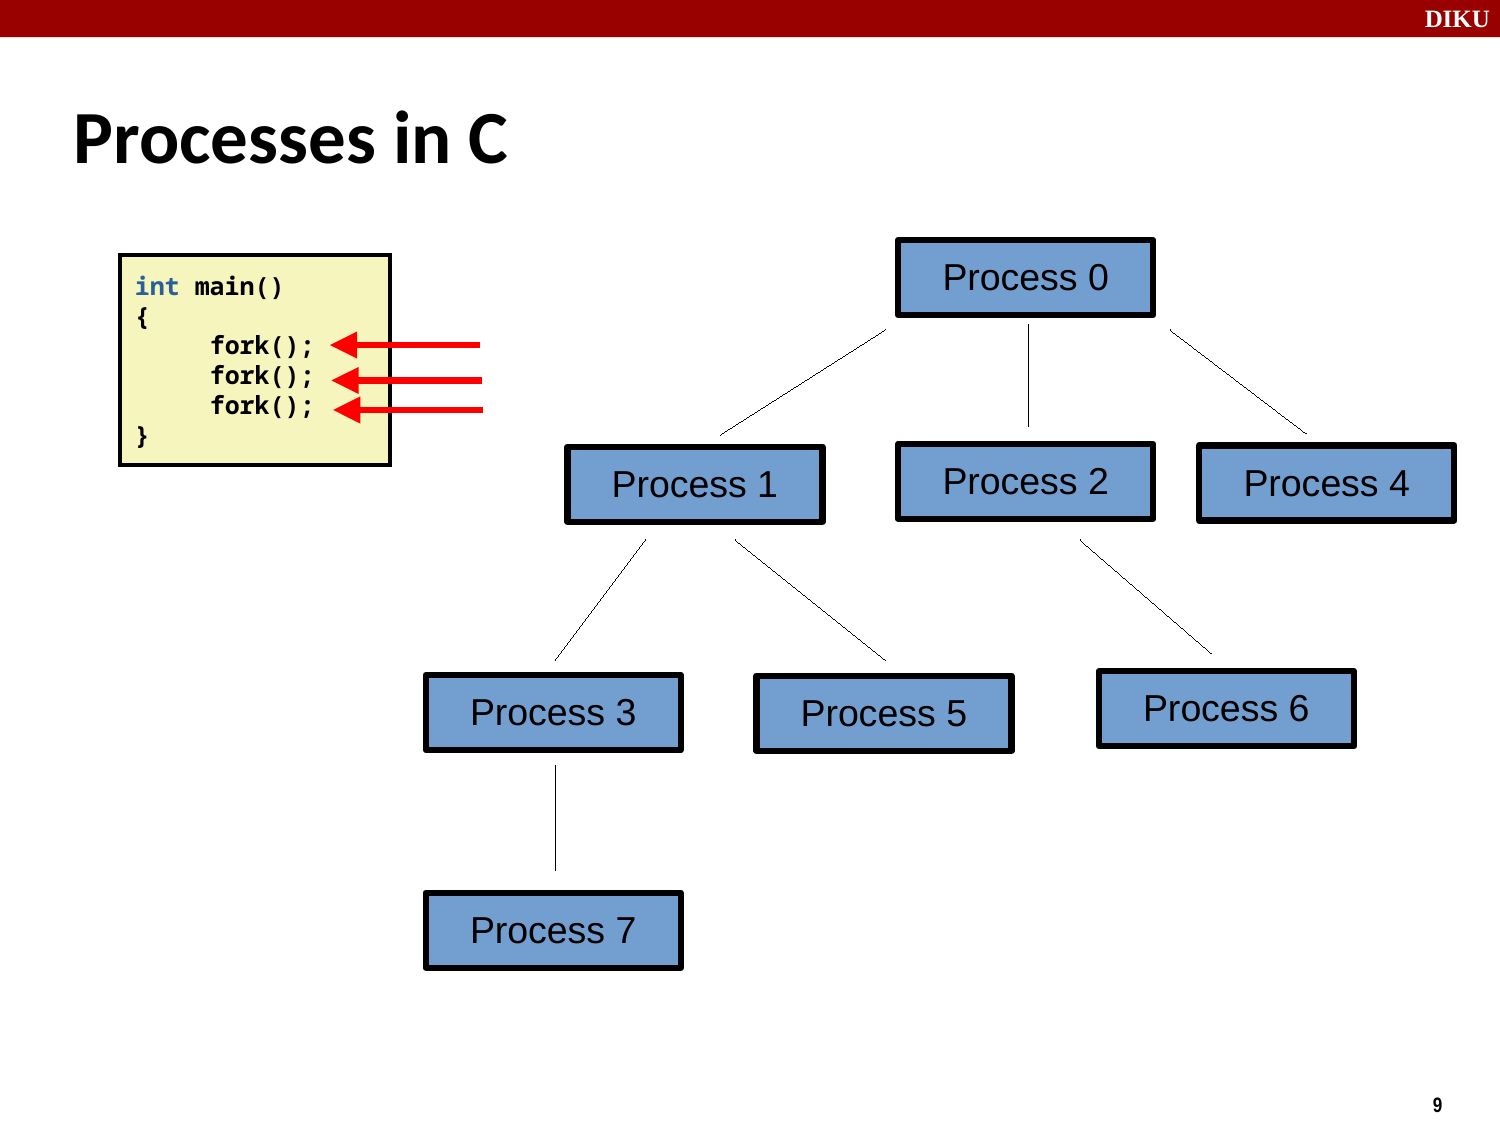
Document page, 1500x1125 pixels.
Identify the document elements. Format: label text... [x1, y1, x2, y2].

text_box int main() { fork(); fork(); fork(); } [120, 254, 391, 465]
text_box Processes in C [58, 71, 1304, 197]
text_box Process 0 [898, 239, 1154, 315]
text_box Process 6 [1098, 671, 1354, 747]
text_box Process 7 [425, 892, 681, 968]
text_box Process 3 [425, 675, 681, 751]
text_box Process 4 [1199, 445, 1455, 521]
text_box Process 1 [567, 446, 823, 522]
text_box Process 2 [898, 443, 1154, 519]
text_box Process 5 [756, 675, 1012, 751]
